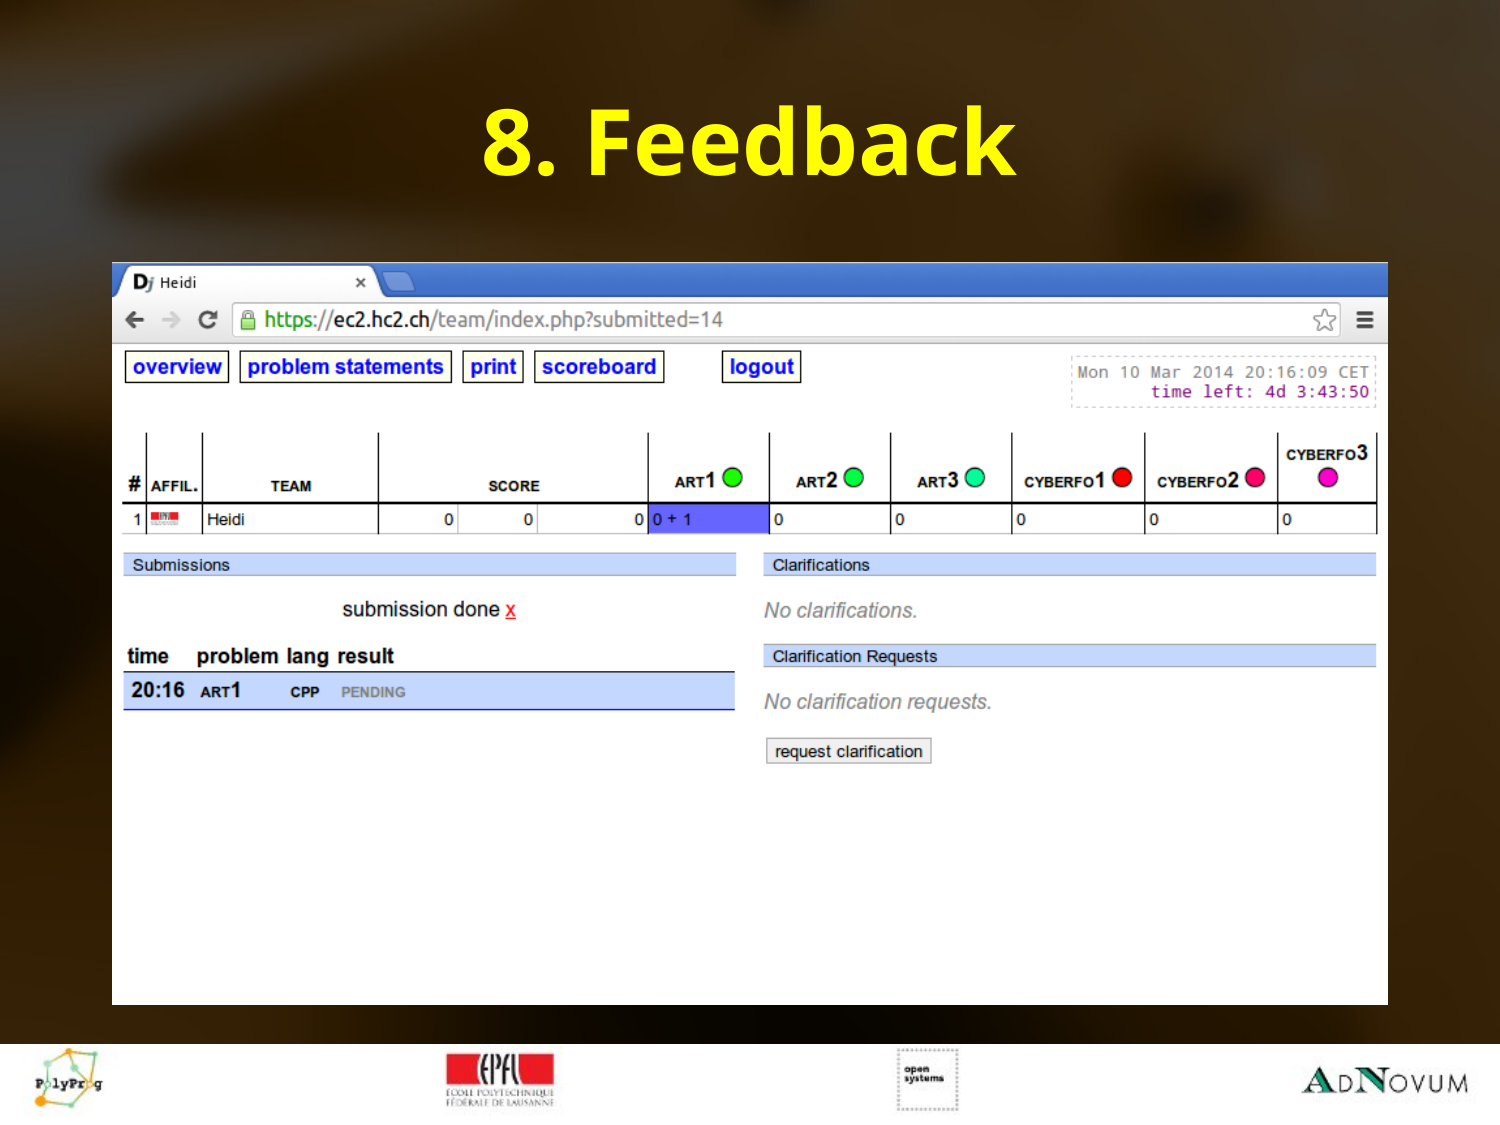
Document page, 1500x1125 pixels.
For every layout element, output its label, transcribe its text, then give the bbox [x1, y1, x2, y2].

picture [0, 0, 1500, 1120]
title 8. Feedback [75, 45, 1425, 233]
